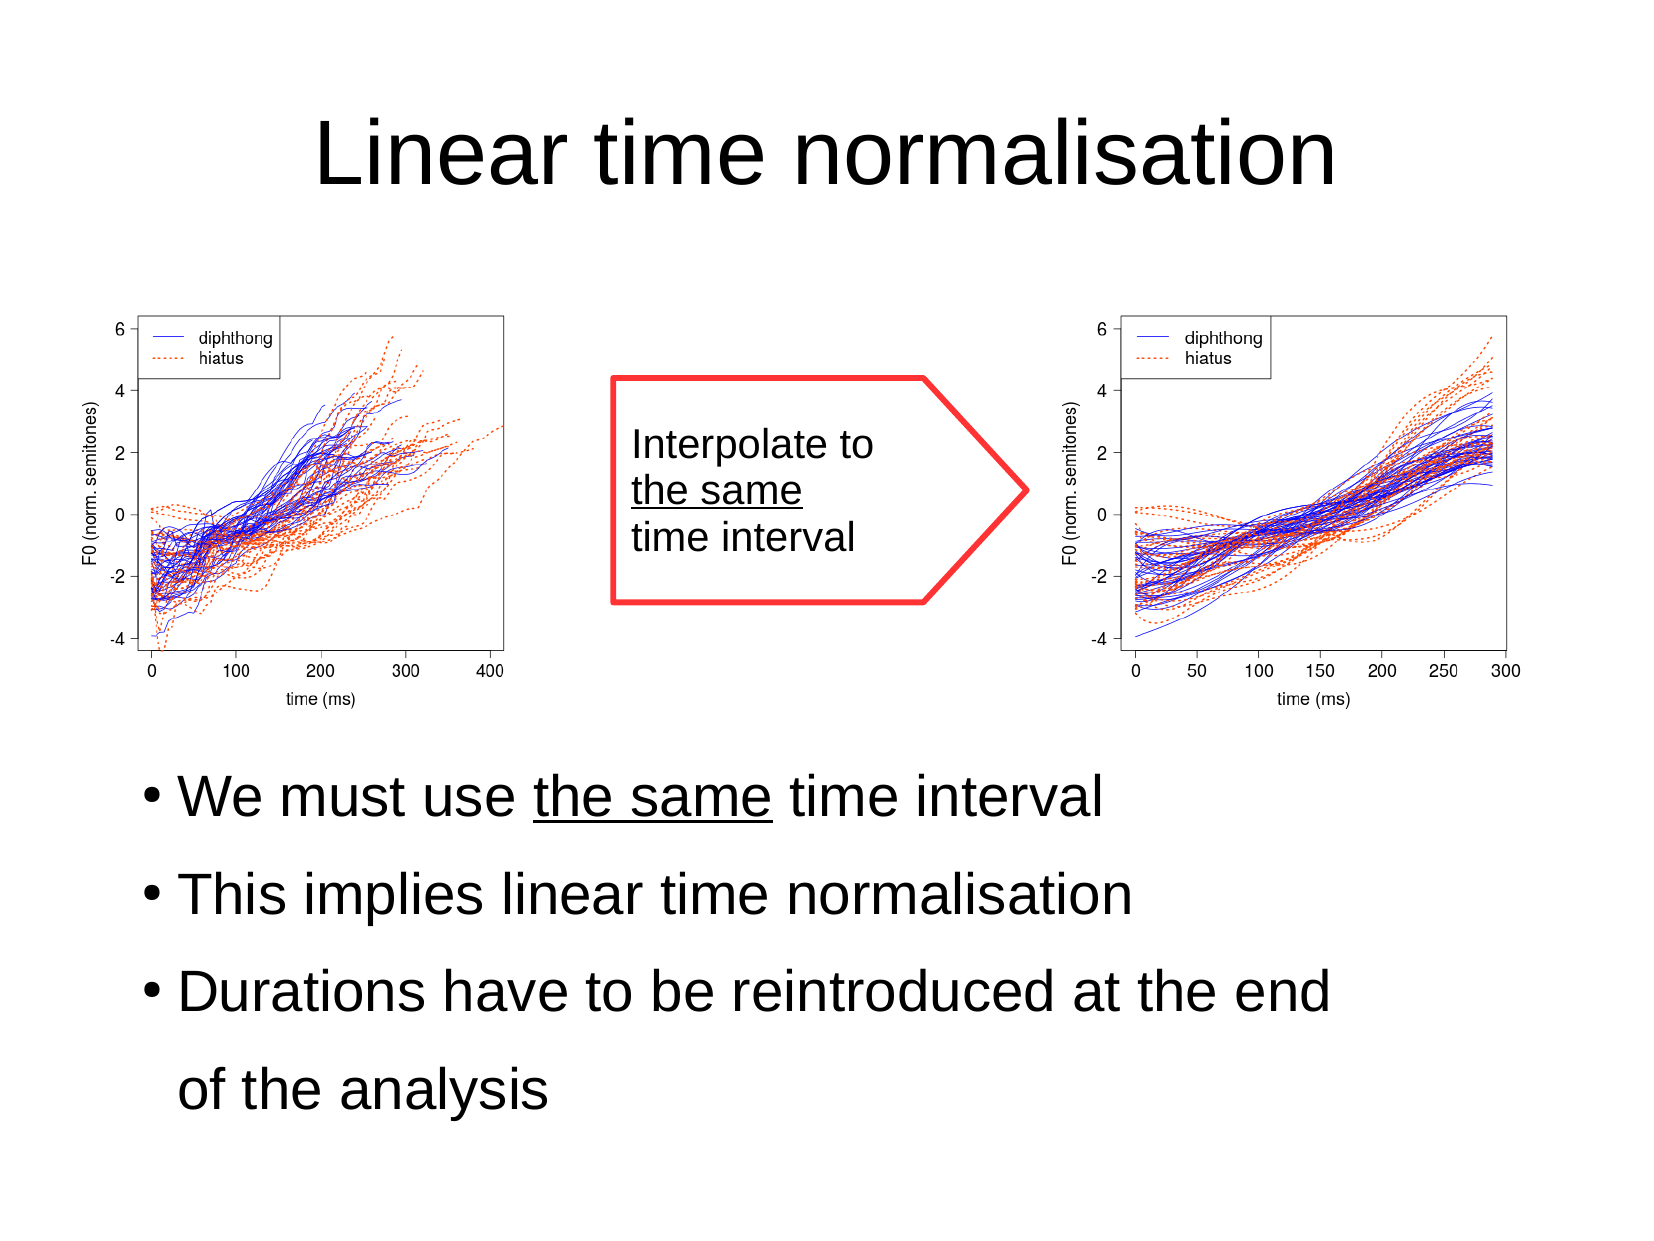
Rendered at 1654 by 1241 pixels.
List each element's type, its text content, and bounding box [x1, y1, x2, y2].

picture [82, 259, 532, 721]
title Linear time normalisation [82, 49, 1571, 257]
text_box Interpolate to the same time interval [613, 377, 1027, 603]
subtitle We must use the same time interval This implies linear time normalisation Durations have to be reintroduced at the end of the analysis [141, 731, 1382, 1122]
picture [1062, 259, 1536, 721]
